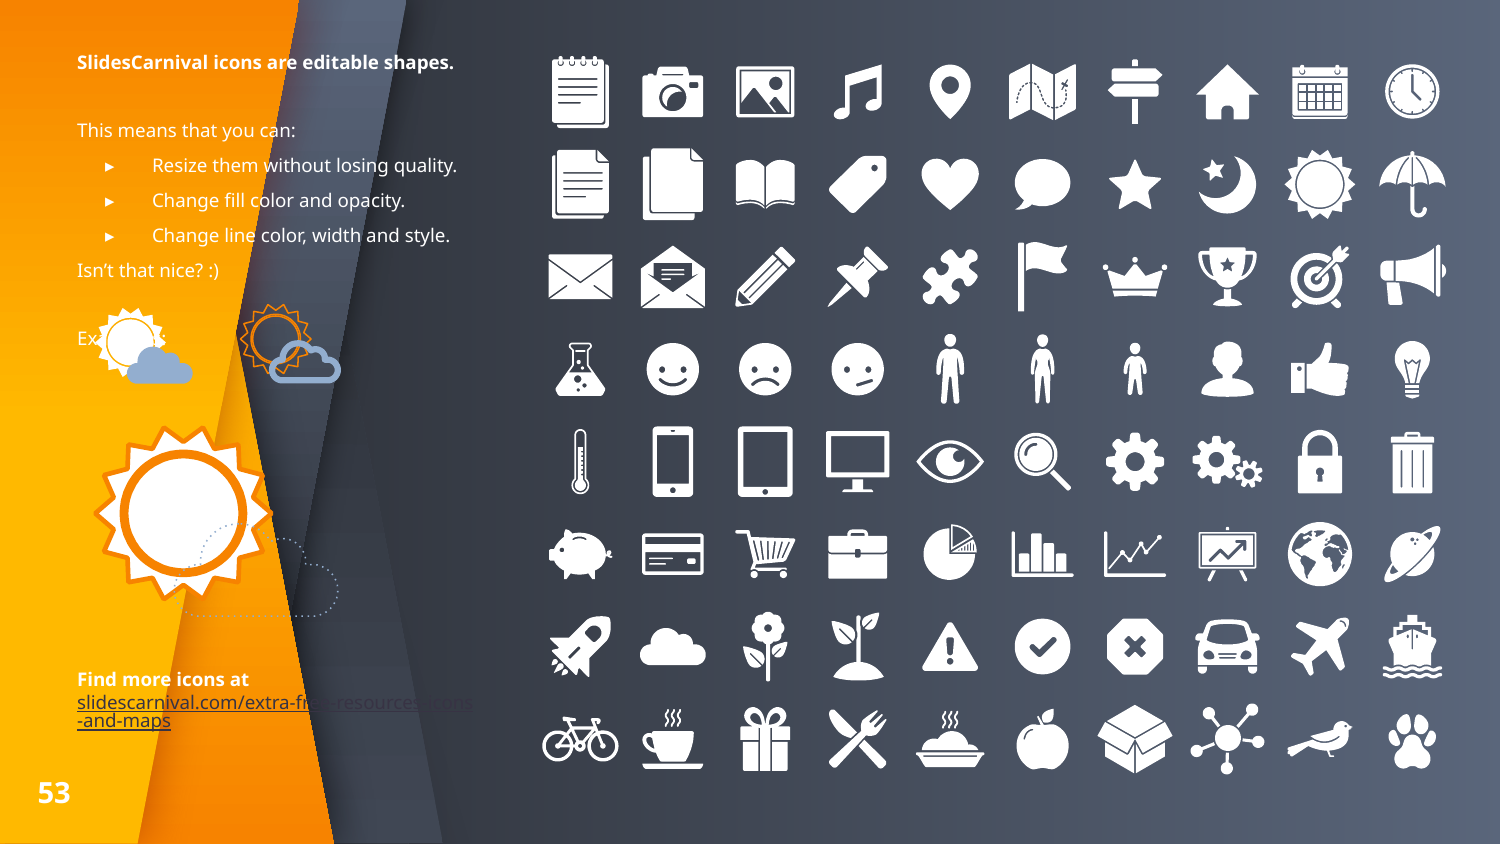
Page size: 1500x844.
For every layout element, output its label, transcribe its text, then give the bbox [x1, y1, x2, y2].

text_box [916, 440, 985, 484]
text_box [922, 622, 978, 671]
text_box [1197, 666, 1207, 674]
text_box [1203, 159, 1224, 181]
text_box [1287, 522, 1353, 587]
text_box [1392, 444, 1433, 494]
text_box [642, 148, 703, 221]
text_box [1014, 432, 1071, 491]
text_box [1292, 64, 1348, 77]
text_box [646, 343, 699, 396]
text_box [828, 529, 888, 579]
text_box [1297, 429, 1343, 494]
text_box [862, 612, 880, 630]
text_box [921, 158, 979, 211]
text_box [751, 611, 788, 682]
text_box [1018, 553, 1030, 572]
text_box [1384, 526, 1441, 583]
text_box [1242, 735, 1265, 748]
text_box [1106, 432, 1165, 491]
text_box [829, 155, 887, 213]
text_box [766, 159, 795, 209]
text_box [640, 245, 705, 309]
text_box [1380, 260, 1394, 281]
text_box [1123, 342, 1147, 395]
text_box [1107, 83, 1159, 97]
text_box [740, 707, 791, 771]
text_box [548, 254, 613, 300]
text_box [1195, 619, 1260, 665]
text_box [549, 529, 613, 580]
text_box [670, 709, 675, 727]
text_box [742, 741, 759, 771]
text_box [831, 343, 884, 396]
text_box [833, 64, 882, 120]
text_box [826, 431, 890, 478]
text_box [1112, 290, 1158, 297]
text_box [1132, 256, 1138, 263]
text_box [1290, 245, 1350, 309]
text_box [1190, 703, 1259, 775]
text_box [736, 66, 795, 118]
text_box [642, 533, 704, 575]
text_box [1011, 531, 1074, 577]
text_box [1107, 618, 1164, 675]
text_box [1291, 362, 1305, 393]
text_box SlidesCarnival icons are editable shapes. This means that you can: Resize them without losing quality. Change fill color and opacity. Change line color, width and style. Isn’t that nice? :) Examples: [77, 51, 477, 302]
text_box [1414, 714, 1429, 735]
text_box [923, 528, 976, 580]
text_box [95, 427, 272, 600]
text_box [829, 709, 887, 769]
text_box [1390, 431, 1435, 443]
text_box [743, 646, 765, 668]
text_box [652, 426, 694, 497]
text_box [1198, 247, 1257, 288]
text_box [642, 763, 704, 769]
text_box [951, 524, 977, 553]
text_box [1292, 78, 1348, 119]
text_box [1014, 159, 1071, 210]
text_box <número> [37, 773, 98, 816]
text_box [1382, 673, 1443, 679]
text_box [954, 710, 959, 729]
text_box [1109, 159, 1161, 209]
text_box [936, 348, 965, 404]
text_box [1442, 264, 1447, 278]
text_box [1291, 617, 1349, 676]
text_box [1201, 341, 1254, 397]
text_box [1132, 59, 1138, 67]
text_box [1132, 99, 1138, 124]
text_box [1102, 264, 1168, 289]
text_box [555, 342, 606, 396]
text_box [1009, 63, 1031, 120]
text_box Find more icons at slidescarnival.com/extra-free-resources-icons-and-maps [77, 667, 477, 761]
text_box [915, 752, 985, 768]
text_box [831, 621, 856, 645]
text_box [1379, 151, 1446, 218]
text_box [1435, 244, 1441, 297]
text_box [664, 709, 669, 727]
text_box [944, 334, 957, 347]
text_box [1192, 435, 1263, 488]
text_box [95, 307, 193, 384]
text_box [833, 615, 884, 681]
text_box [1055, 64, 1076, 121]
text_box [640, 628, 706, 666]
text_box [735, 246, 796, 307]
text_box [571, 429, 590, 495]
text_box [1396, 714, 1411, 735]
text_box [929, 64, 971, 120]
text_box [1388, 729, 1401, 746]
text_box [1394, 730, 1436, 769]
text_box [948, 710, 953, 729]
text_box [921, 731, 979, 751]
text_box [1018, 242, 1068, 312]
text_box [827, 246, 888, 307]
text_box [676, 709, 681, 727]
text_box [735, 530, 796, 579]
text_box [1287, 721, 1353, 757]
text_box [772, 741, 788, 771]
text_box [1104, 531, 1167, 577]
text_box [1196, 64, 1260, 120]
text_box [642, 66, 704, 118]
text_box [1032, 63, 1054, 121]
text_box [1037, 334, 1049, 347]
text_box [1386, 248, 1434, 305]
text_box [1306, 342, 1349, 396]
text_box [737, 426, 793, 497]
text_box [1394, 341, 1430, 384]
text_box [1097, 704, 1173, 774]
text_box [1043, 543, 1067, 572]
text_box [1382, 614, 1443, 672]
text_box [642, 731, 694, 762]
text_box [557, 149, 609, 214]
text_box [1239, 570, 1248, 582]
text_box [550, 616, 611, 677]
text_box [1016, 708, 1069, 770]
text_box [1031, 533, 1042, 572]
text_box [1405, 394, 1420, 399]
text_box [922, 249, 978, 305]
text_box [1198, 532, 1257, 569]
text_box [542, 716, 619, 762]
text_box [1014, 618, 1071, 675]
text_box [739, 343, 792, 396]
text_box [1111, 68, 1163, 82]
text_box [552, 56, 609, 129]
text_box [1248, 666, 1258, 674]
text_box [1385, 64, 1440, 119]
text_box [1198, 156, 1257, 214]
text_box [942, 710, 947, 729]
text_box [1284, 149, 1356, 219]
text_box [735, 159, 765, 209]
text_box [842, 479, 874, 493]
text_box [1213, 289, 1243, 307]
text_box [1207, 570, 1216, 582]
text_box [552, 155, 604, 219]
text_box [1030, 348, 1055, 404]
